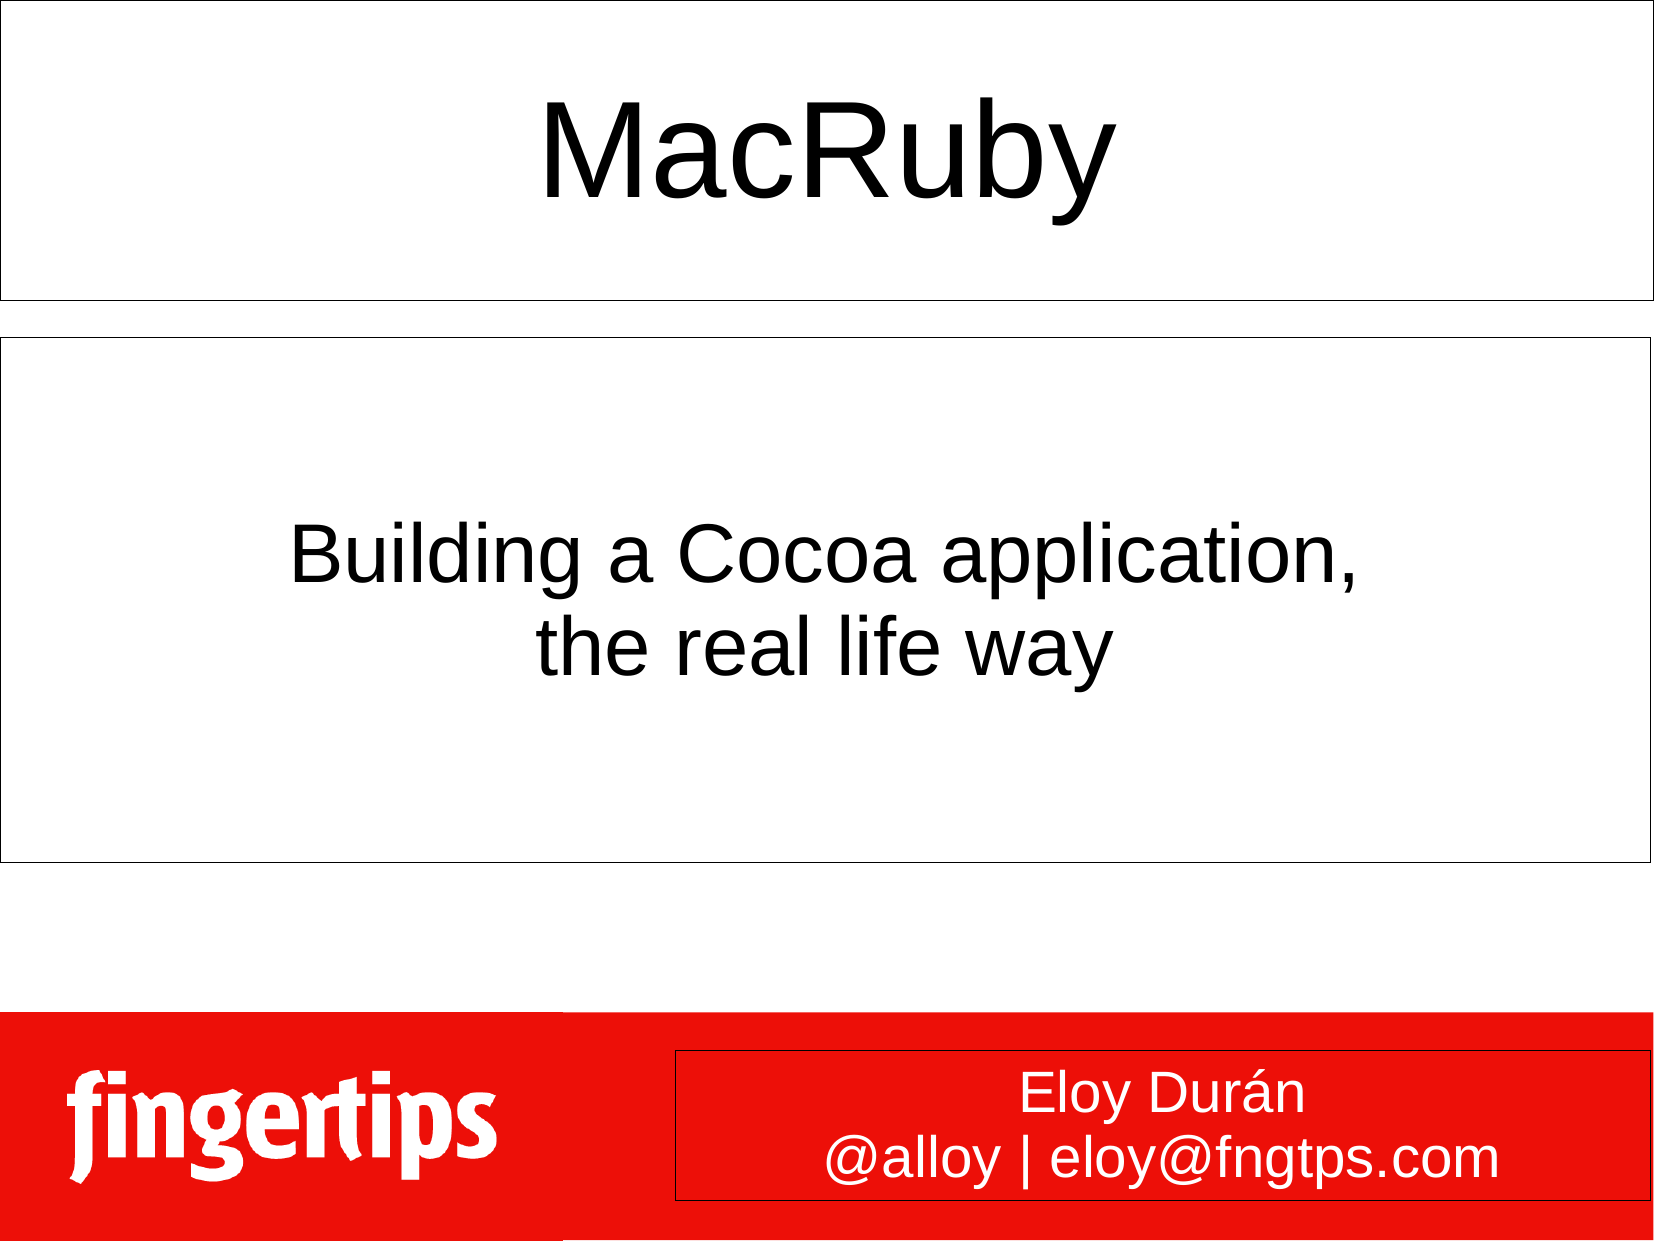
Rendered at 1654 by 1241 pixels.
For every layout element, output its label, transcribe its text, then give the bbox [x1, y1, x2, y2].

picture [0, 1012, 563, 1241]
text_box [563, 1012, 1654, 1241]
text_box MacRuby [0, 0, 1654, 301]
text_box Building a Cocoa application, the real life way [0, 337, 1651, 863]
text_box Eloy Durán @alloy | eloy@fngtps.com [675, 1050, 1651, 1201]
